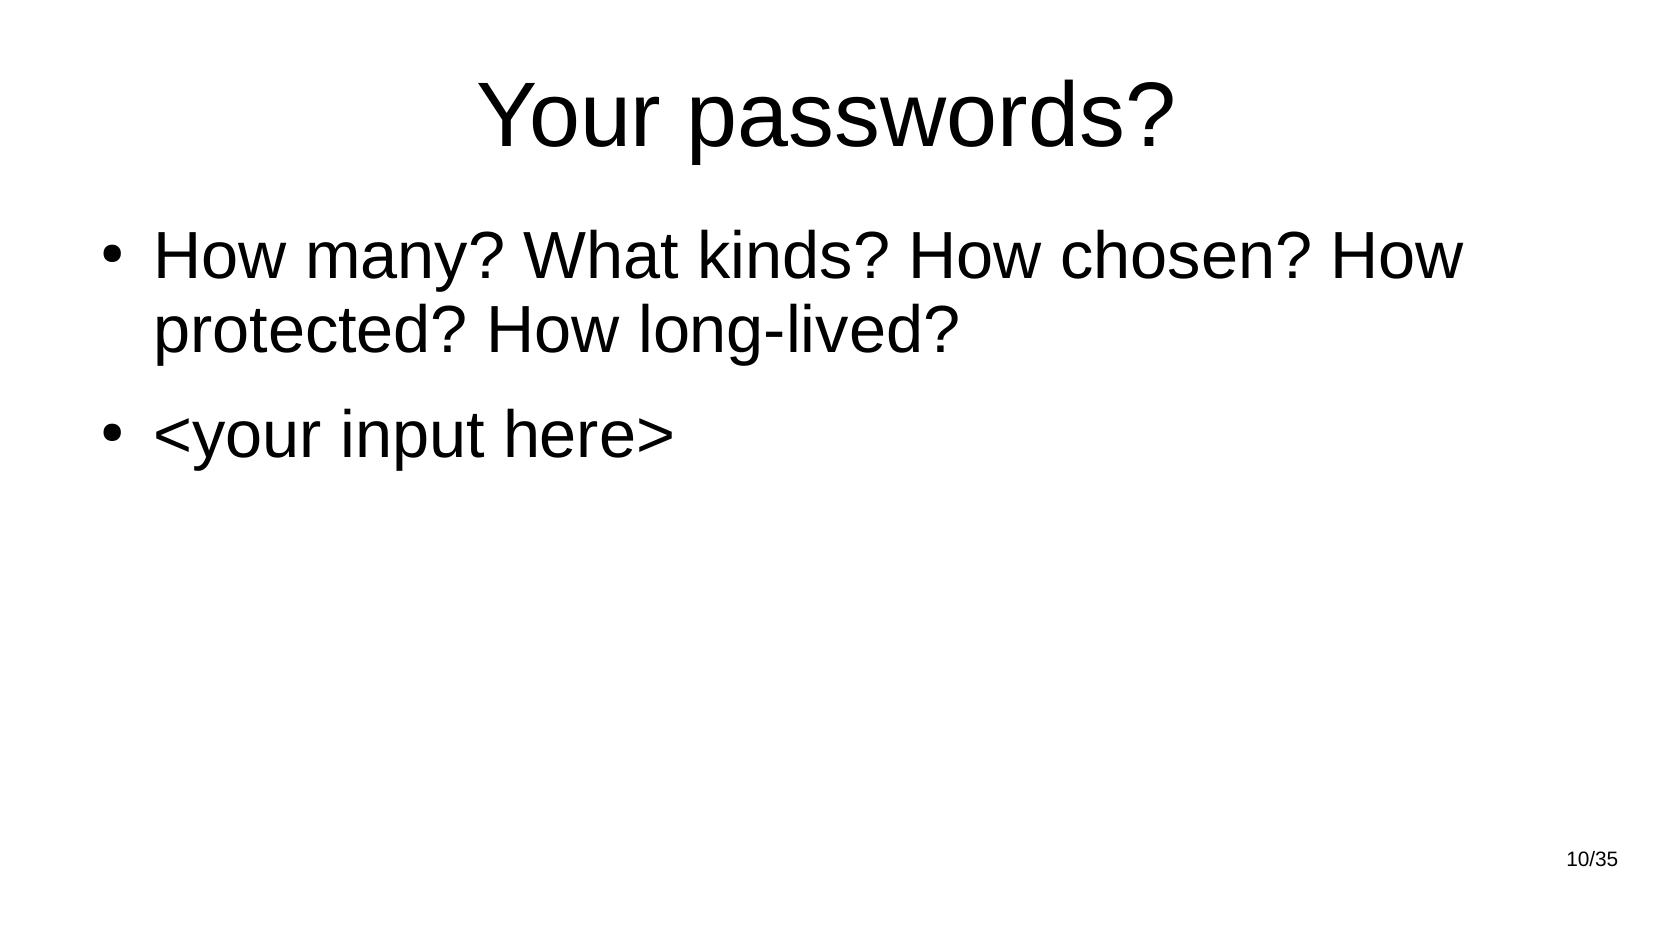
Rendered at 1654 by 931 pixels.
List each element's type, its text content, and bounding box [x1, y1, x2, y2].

list How many? What kinds? How chosen? How protected? How long-lived? <your input here> [82, 217, 1571, 758]
title Your passwords? [82, 37, 1571, 193]
